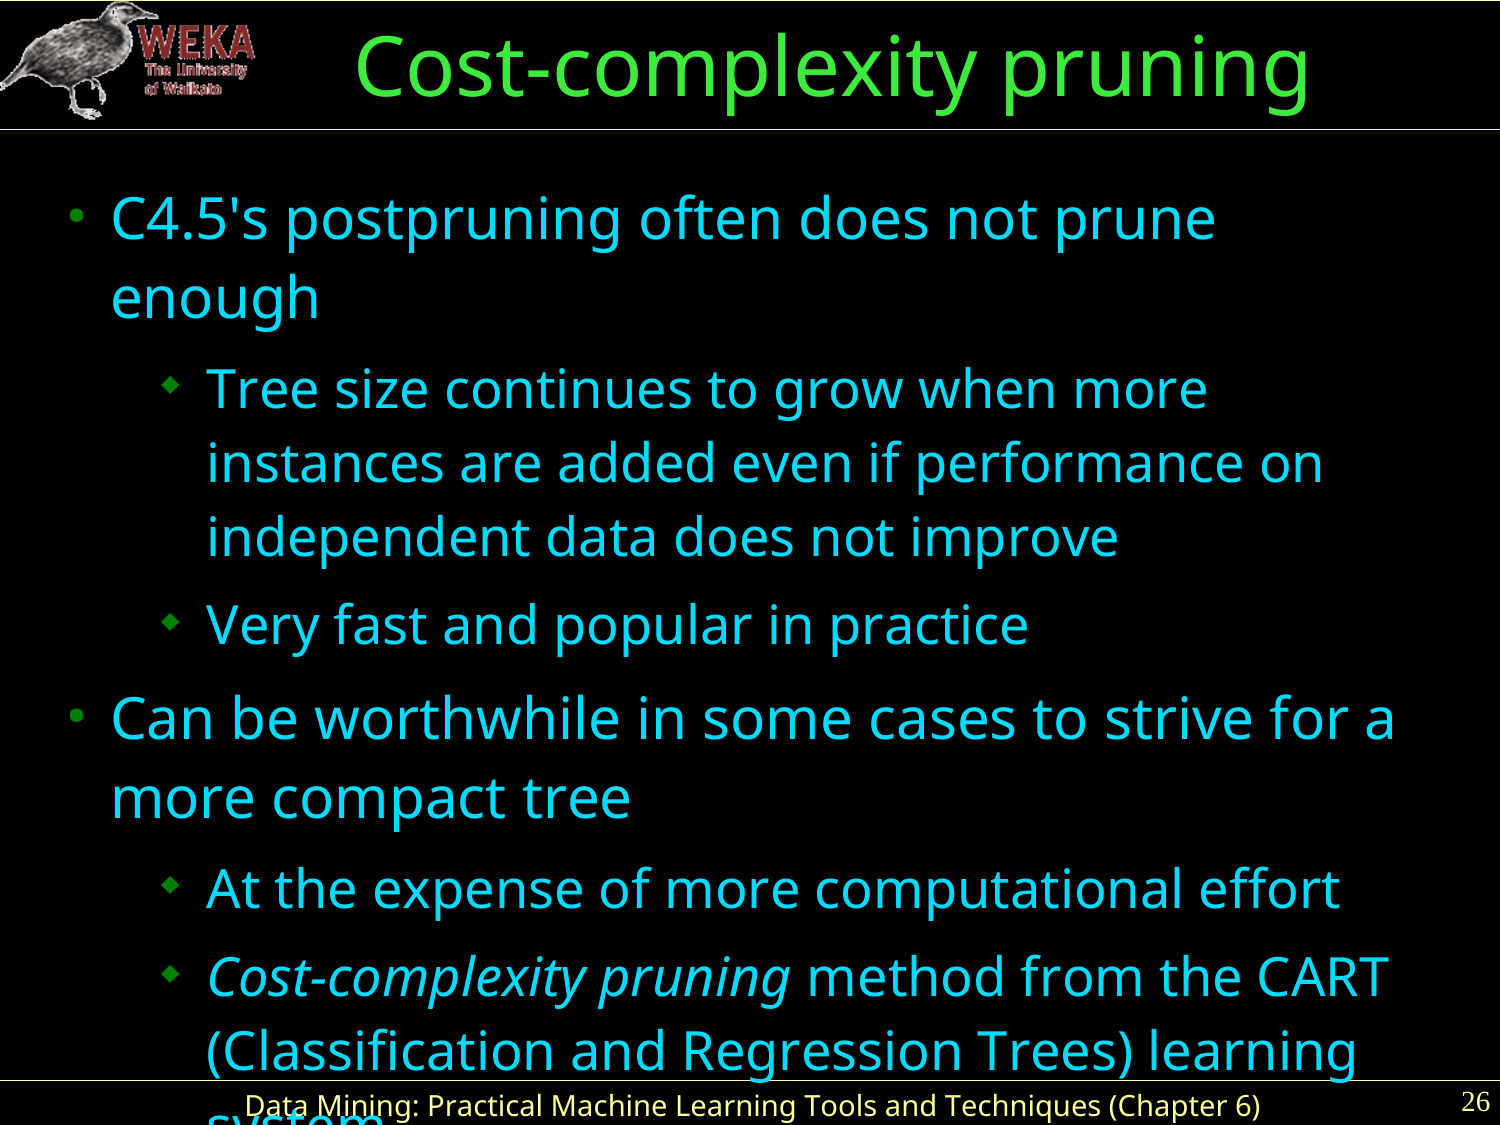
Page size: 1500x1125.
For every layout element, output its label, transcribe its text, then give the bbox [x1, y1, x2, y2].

title Cost-complexity pruning [353, 0, 1429, 159]
picture [0, 1, 266, 129]
list C4.5's postpruning often does not prune enough Tree size continues to grow when more instances are added even if performance on independent data does not improve Very fast and popular in practice Can be worthwhile in some cases to strive for a more compact tree At the expense of more computational effort Cost-complexity pruning method from the CART (Classification and Regression Trees) learning system [67, 177, 1418, 1093]
